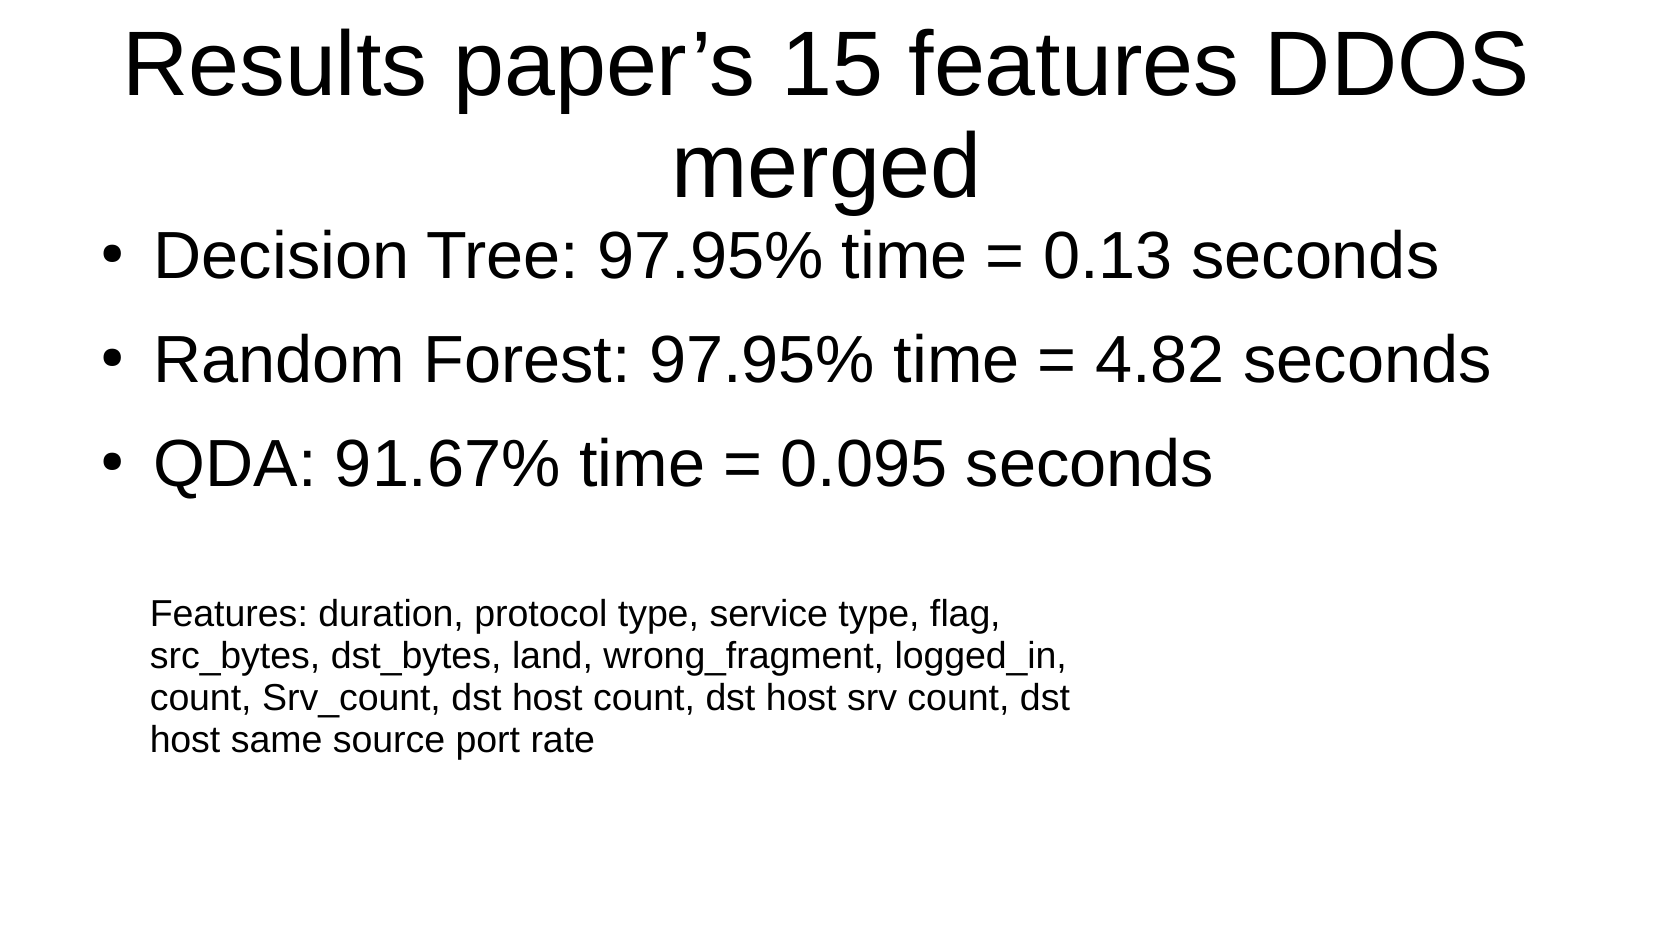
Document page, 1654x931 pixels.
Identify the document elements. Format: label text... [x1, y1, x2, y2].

title Results paper’s 15 features DDOS merged [82, 12, 1571, 217]
text_box Features: duration, protocol type, service type, flag, src_bytes, dst_bytes, land, wrong_fragment, logged_in, count, Srv_count, dst host count, dst host srv count, dst host same source port rate [135, 585, 1141, 768]
list Decision Tree: 97.95% time = 0.13 seconds Random Forest: 97.95% time = 4.82 seconds QDA: 91.67% time = 0.095 seconds [82, 217, 1571, 758]
